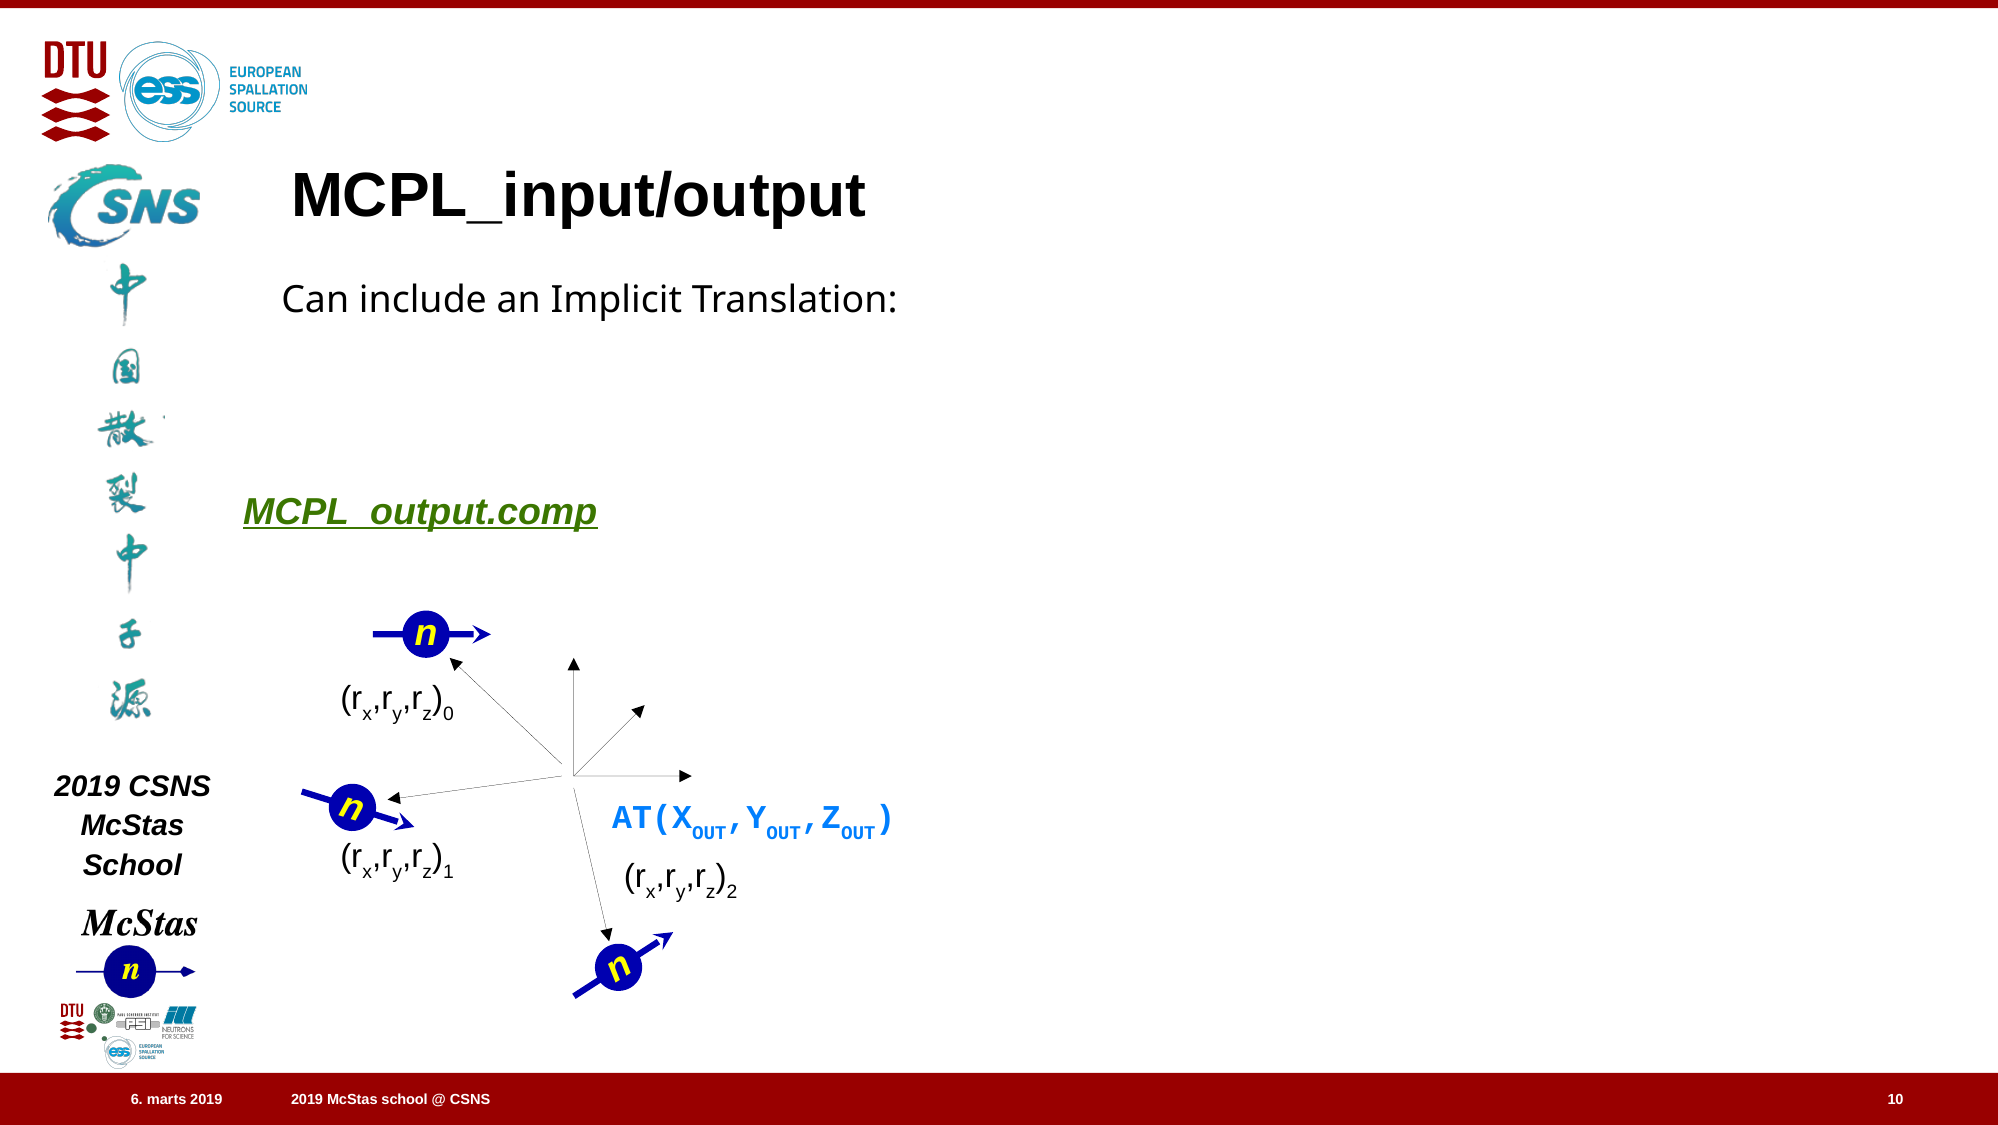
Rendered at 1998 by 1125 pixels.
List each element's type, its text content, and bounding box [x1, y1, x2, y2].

picture [116, 1013, 160, 1030]
text_box n [399, 601, 453, 661]
slide_number 33 [1887, 1088, 1909, 1110]
text_box (rx,ry,rz)0 [325, 668, 469, 732]
picture [86, 1003, 197, 1069]
text_box AT(XOUT,YOUT,ZOUT) [597, 787, 911, 851]
picture [119, 41, 307, 142]
picture [48, 162, 209, 744]
text_box n [578, 925, 655, 1005]
picture [59, 908, 213, 999]
text_box MCPL_output.comp [235, 479, 775, 540]
text_box (rx,ry,rz)1 [325, 826, 469, 890]
title MCPL_input/output [291, 69, 1819, 230]
text_box n [319, 767, 388, 827]
text_box (rx,ry,rz)2 [609, 851, 753, 910]
text_box Can include an Implicit Translation: [266, 268, 922, 328]
